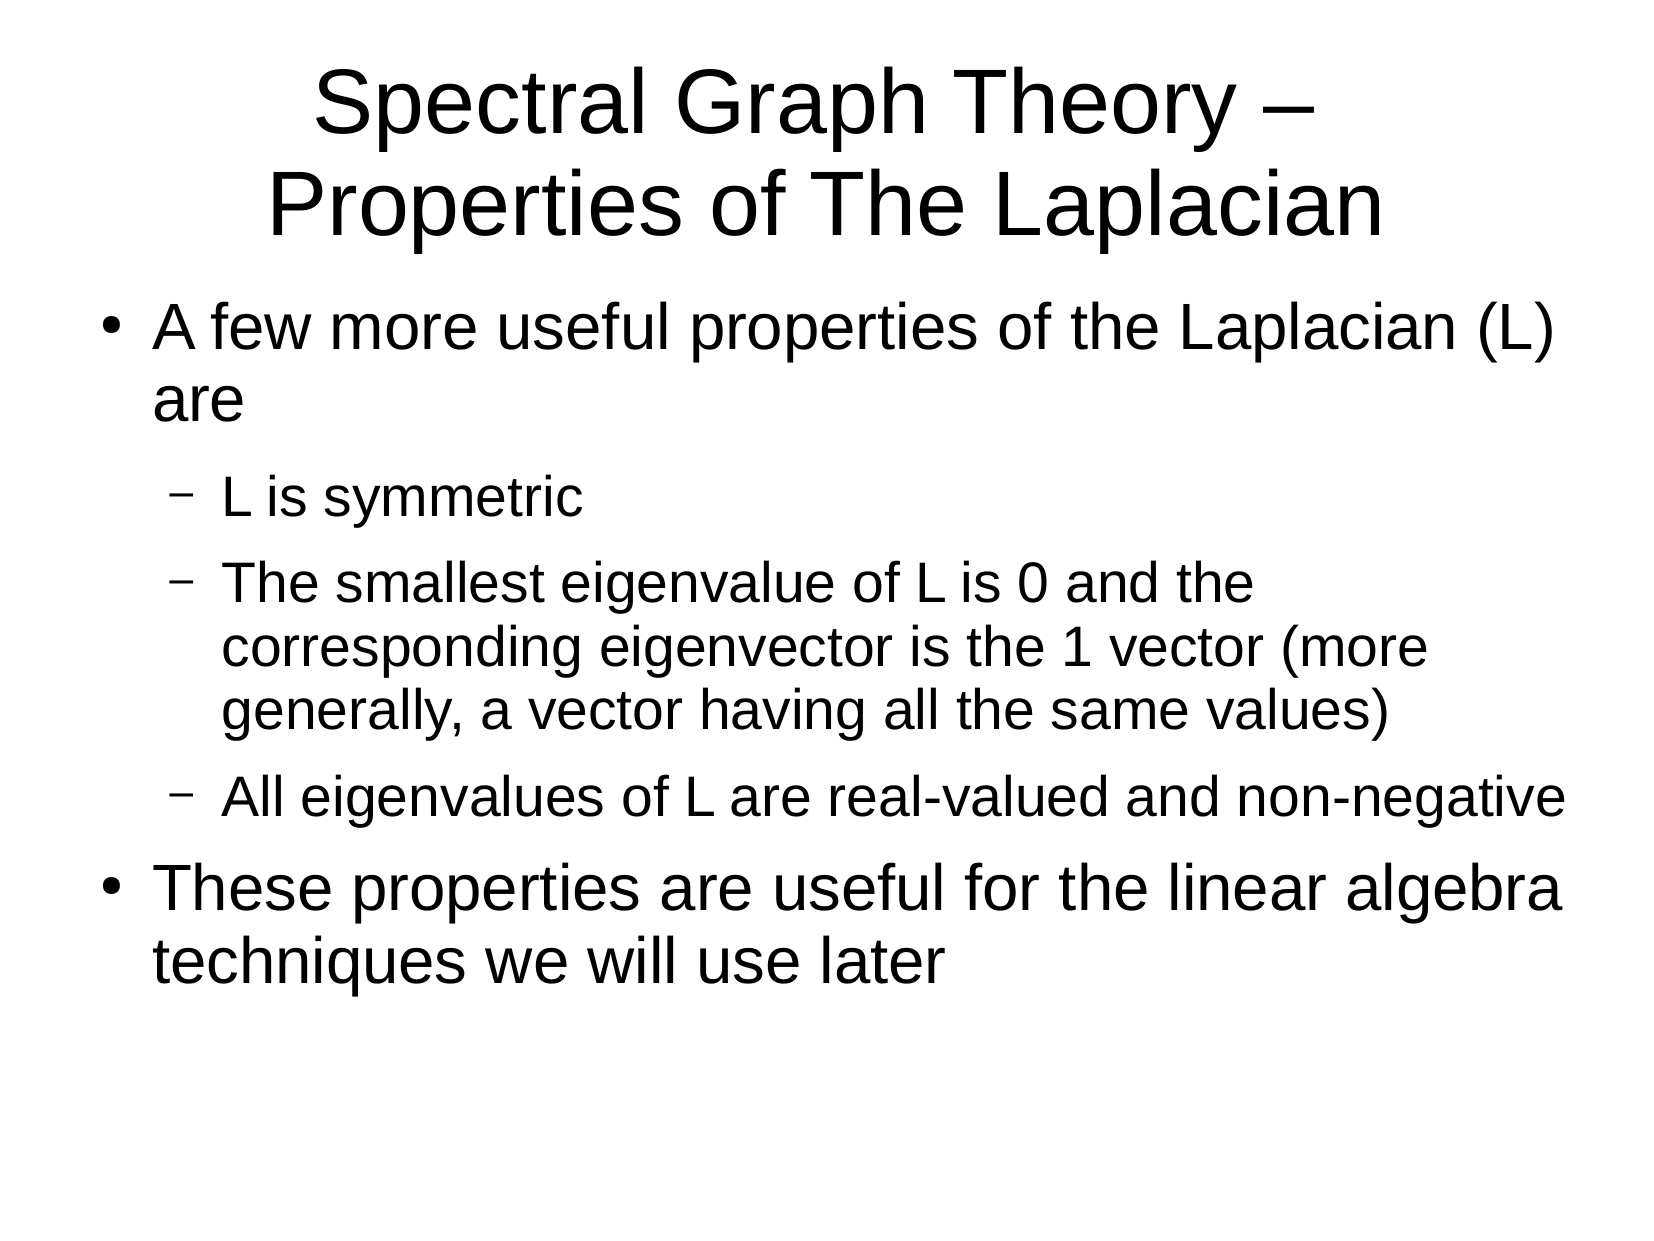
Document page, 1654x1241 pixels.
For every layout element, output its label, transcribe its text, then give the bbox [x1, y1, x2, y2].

title Spectral Graph Theory – Properties of The Laplacian [82, 49, 1571, 257]
list A few more useful properties of the Laplacian (L) are L is symmetric The smallest eigenvalue of L is 0 and the corresponding eigenvector is the 1 vector (more generally, a vector having all the same values) All eigenvalues of L are real-valued and non-negative These properties are useful for the linear algebra techniques we will use later [82, 290, 1571, 1010]
